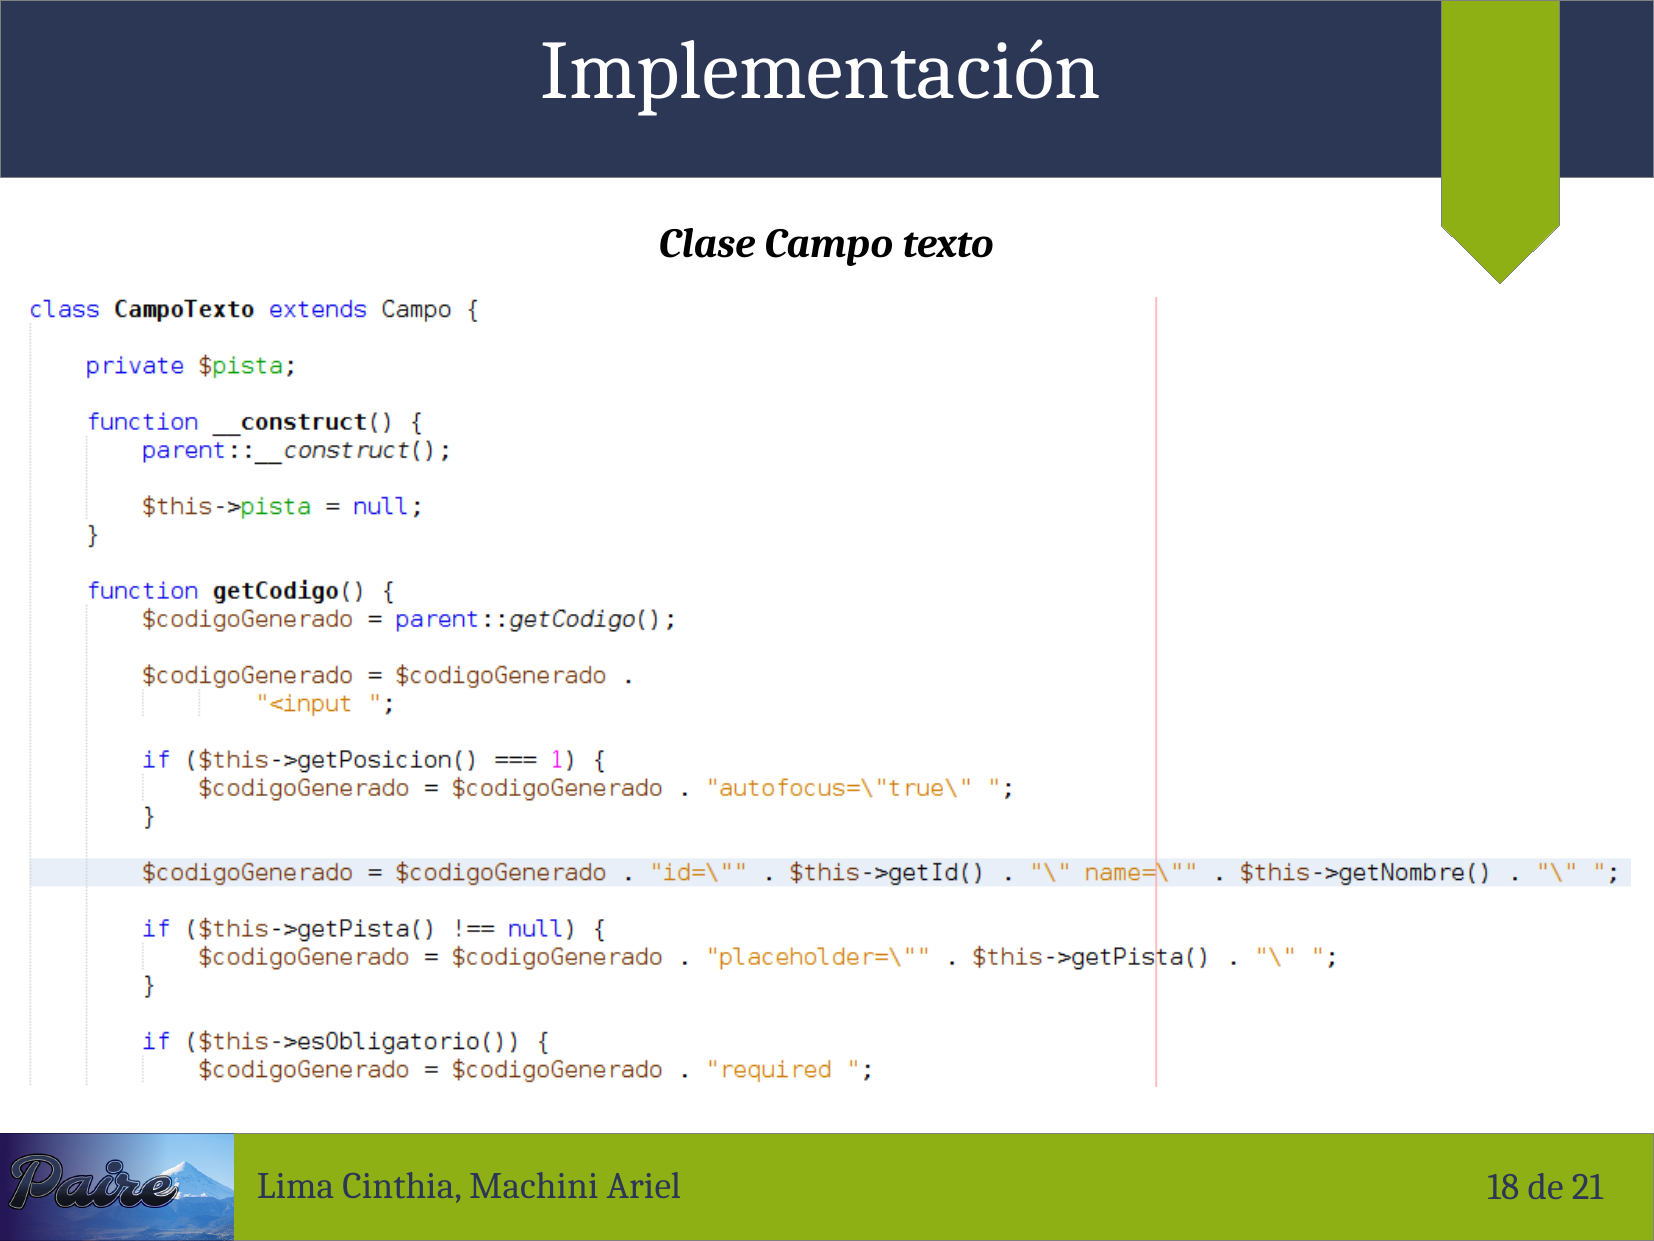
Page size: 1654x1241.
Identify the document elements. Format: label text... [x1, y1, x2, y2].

text_box [0, 0, 1654, 284]
picture [0, 1133, 234, 1241]
picture [22, 297, 1631, 1087]
text_box Clase Campo texto [608, 212, 1046, 296]
text_box <number> de 21 [1464, 1158, 1654, 1241]
text_box Implementación [342, 15, 1300, 130]
text_box Lima Cinthia, Machini Ariel [242, 1157, 715, 1217]
text_box [234, 1133, 1654, 1241]
